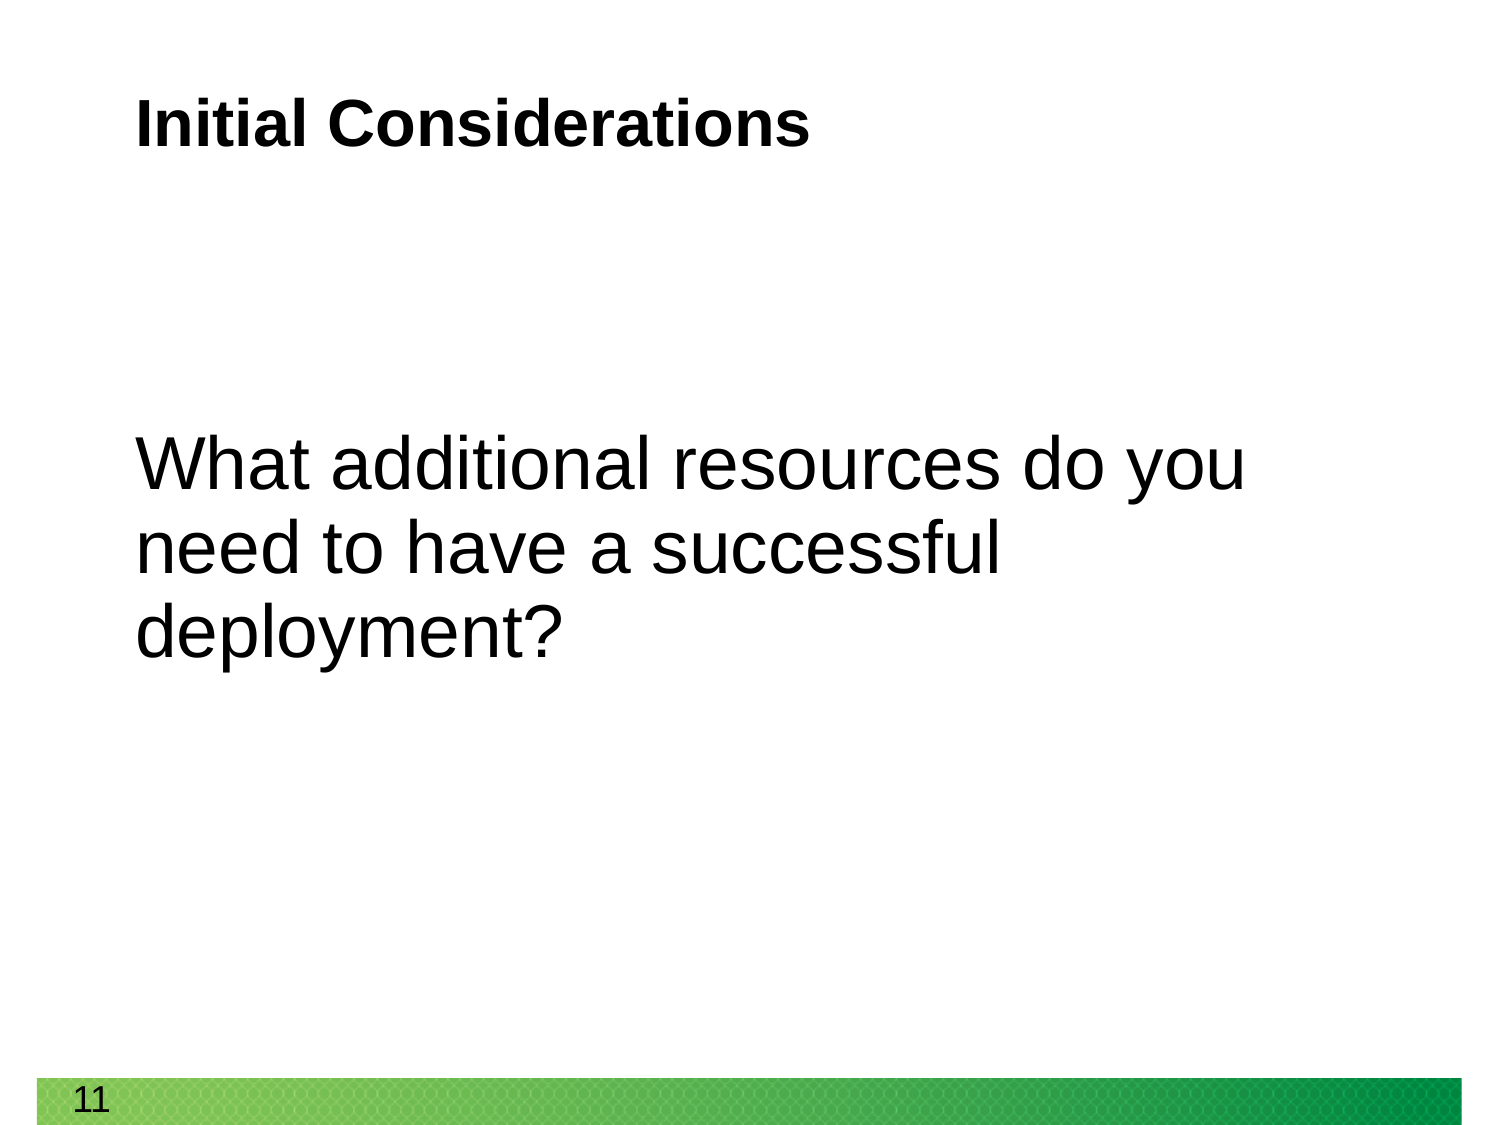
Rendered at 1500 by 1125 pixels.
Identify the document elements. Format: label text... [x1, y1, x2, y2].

title Initial Considerations [135, 41, 1372, 204]
list What additional resources do you need to have a successful deployment? [135, 421, 1372, 687]
picture [36, 1078, 1462, 1125]
